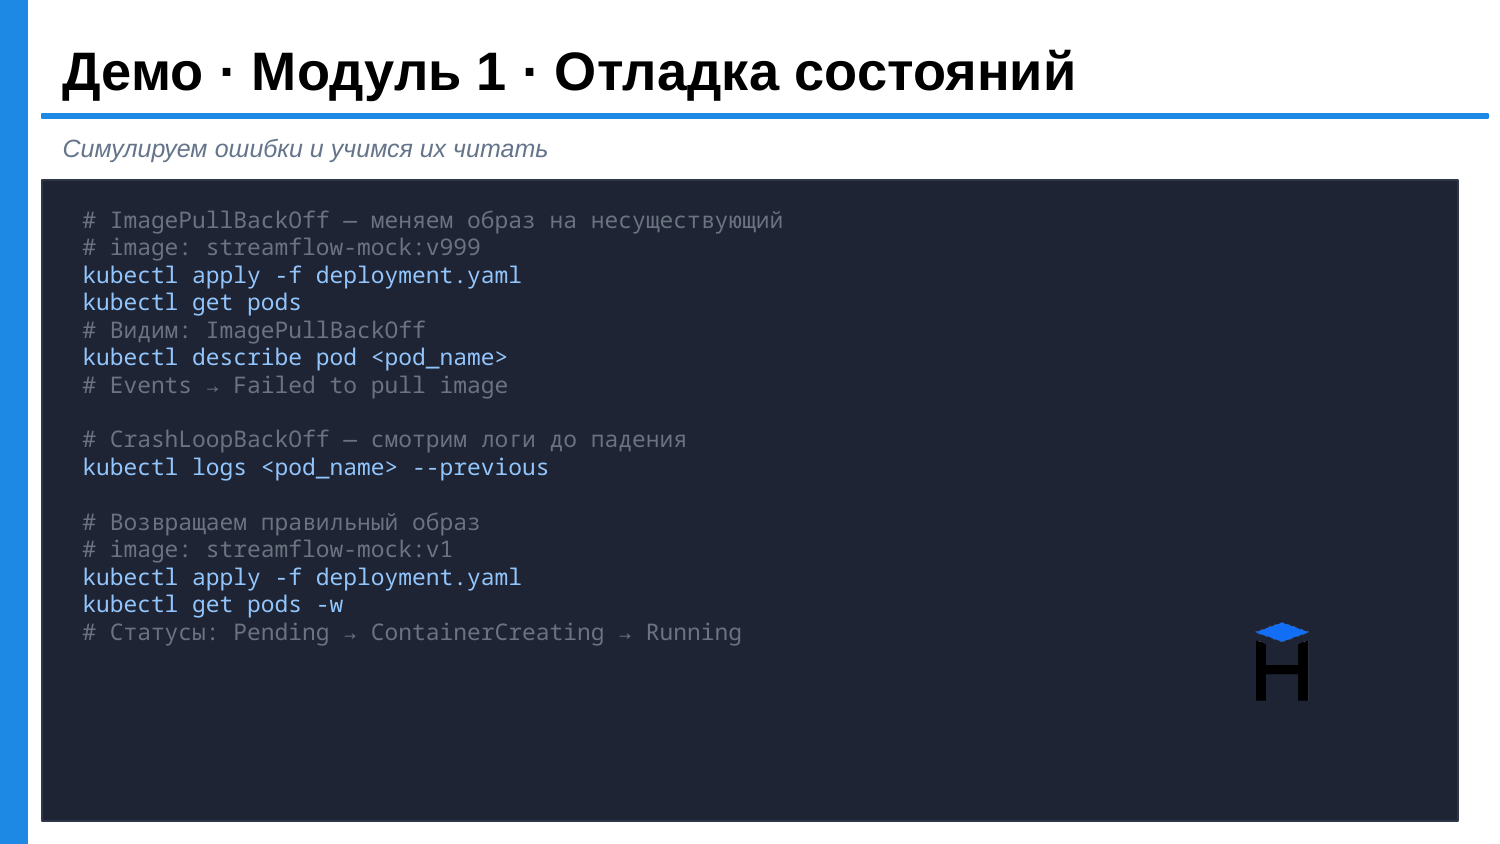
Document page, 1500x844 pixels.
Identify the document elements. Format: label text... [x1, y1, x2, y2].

text_box [41, 180, 1458, 822]
text_box [0, 0, 27, 844]
text_box Симулируем ошибки и учимся их читать [47, 123, 1488, 171]
text_box # ImagePullBackOff — меняем образ на несуществующий # image: streamflow-mock:v999 kubectl apply -f deployment.yaml kubectl get pods # Видим: ImagePullBackOff kubectl describe pod <pod_name> # Events → Failed to pull image # CrashLoopBackOff — смотрим логи до падения kubectl logs <pod_name> --previous # Возвращаем правильный образ # image: streamflow-mock:v1 kubectl apply -f deployment.yaml kubectl get pods -w # Статусы: Pending → ContainerCreating → Running [67, 198, 1448, 804]
text_box [41, 113, 1488, 119]
text_box Демо · Модуль 1 · Отладка состояний [47, 26, 1488, 110]
picture [1255, 622, 1309, 701]
